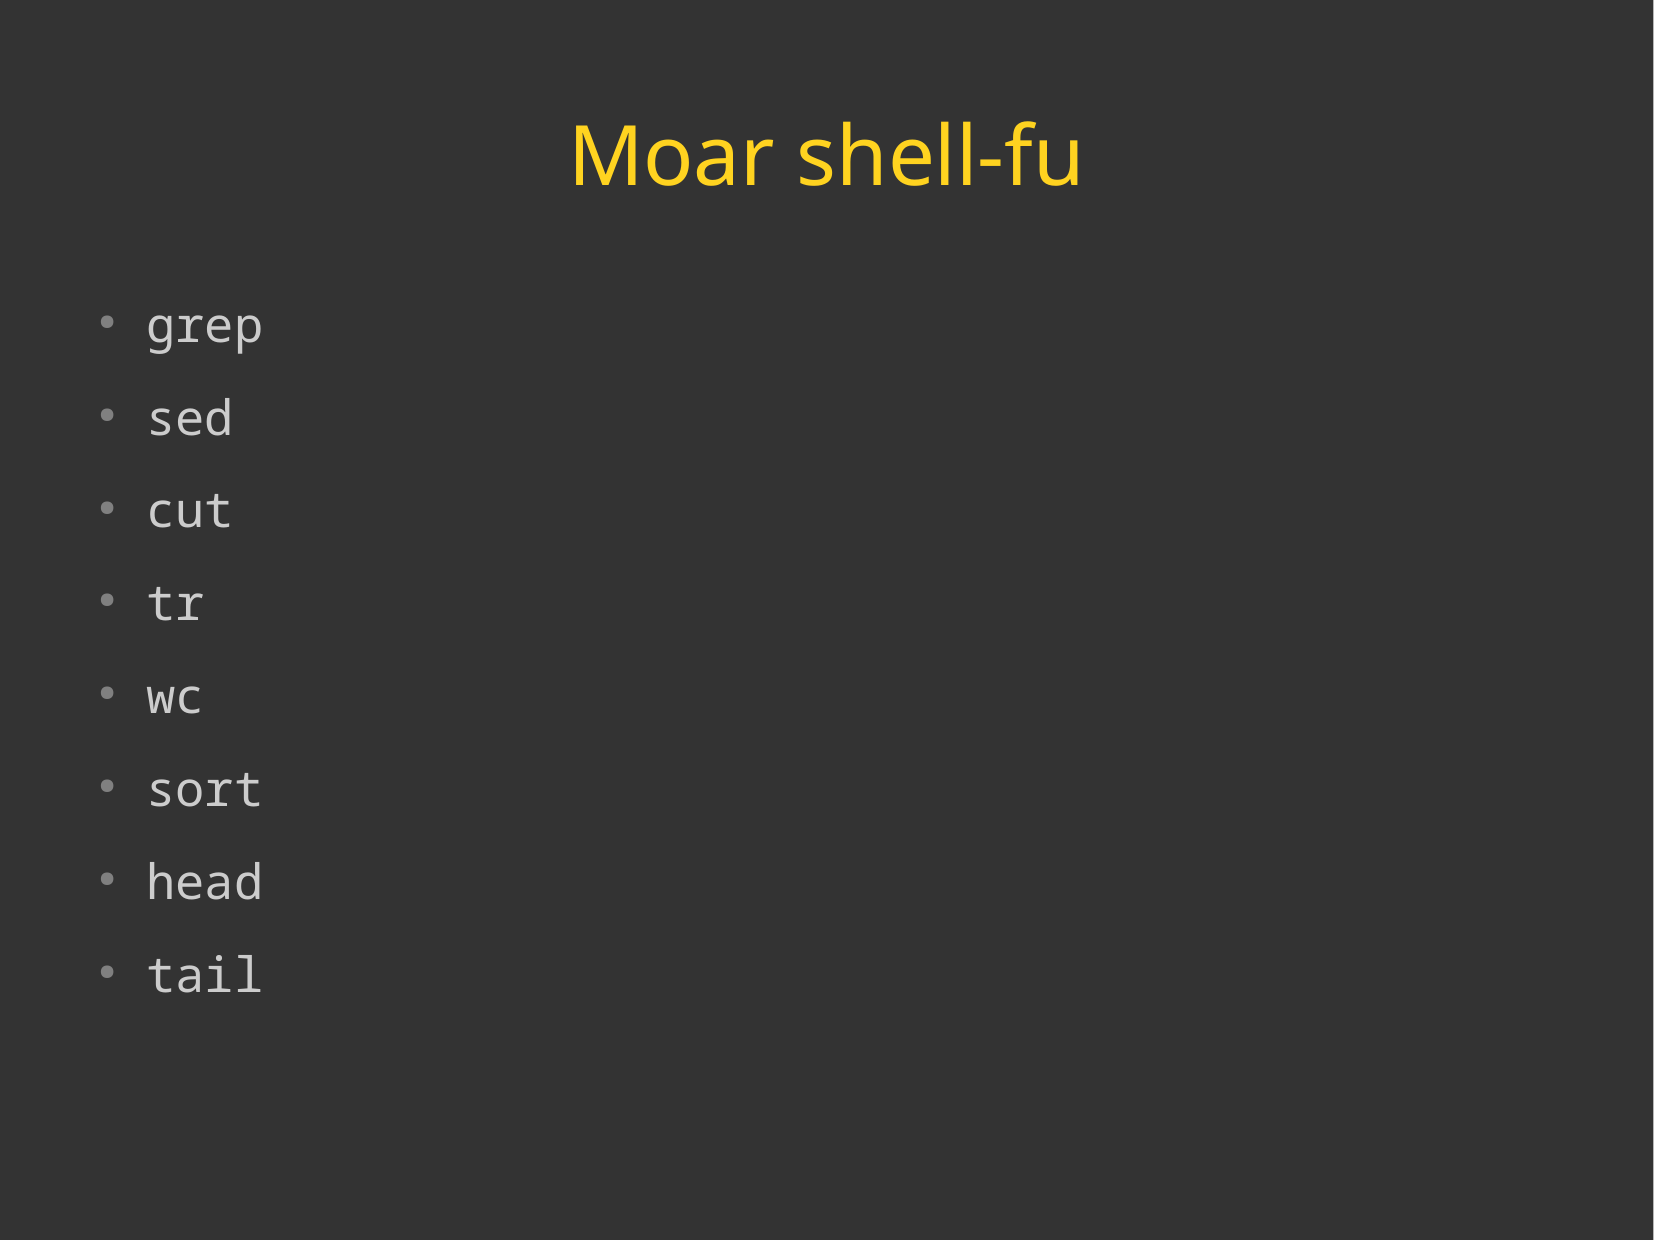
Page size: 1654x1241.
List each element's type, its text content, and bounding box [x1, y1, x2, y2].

list grep sed cut tr wc sort head tail [82, 290, 1538, 1010]
title Moar shell-fu [82, 49, 1571, 257]
